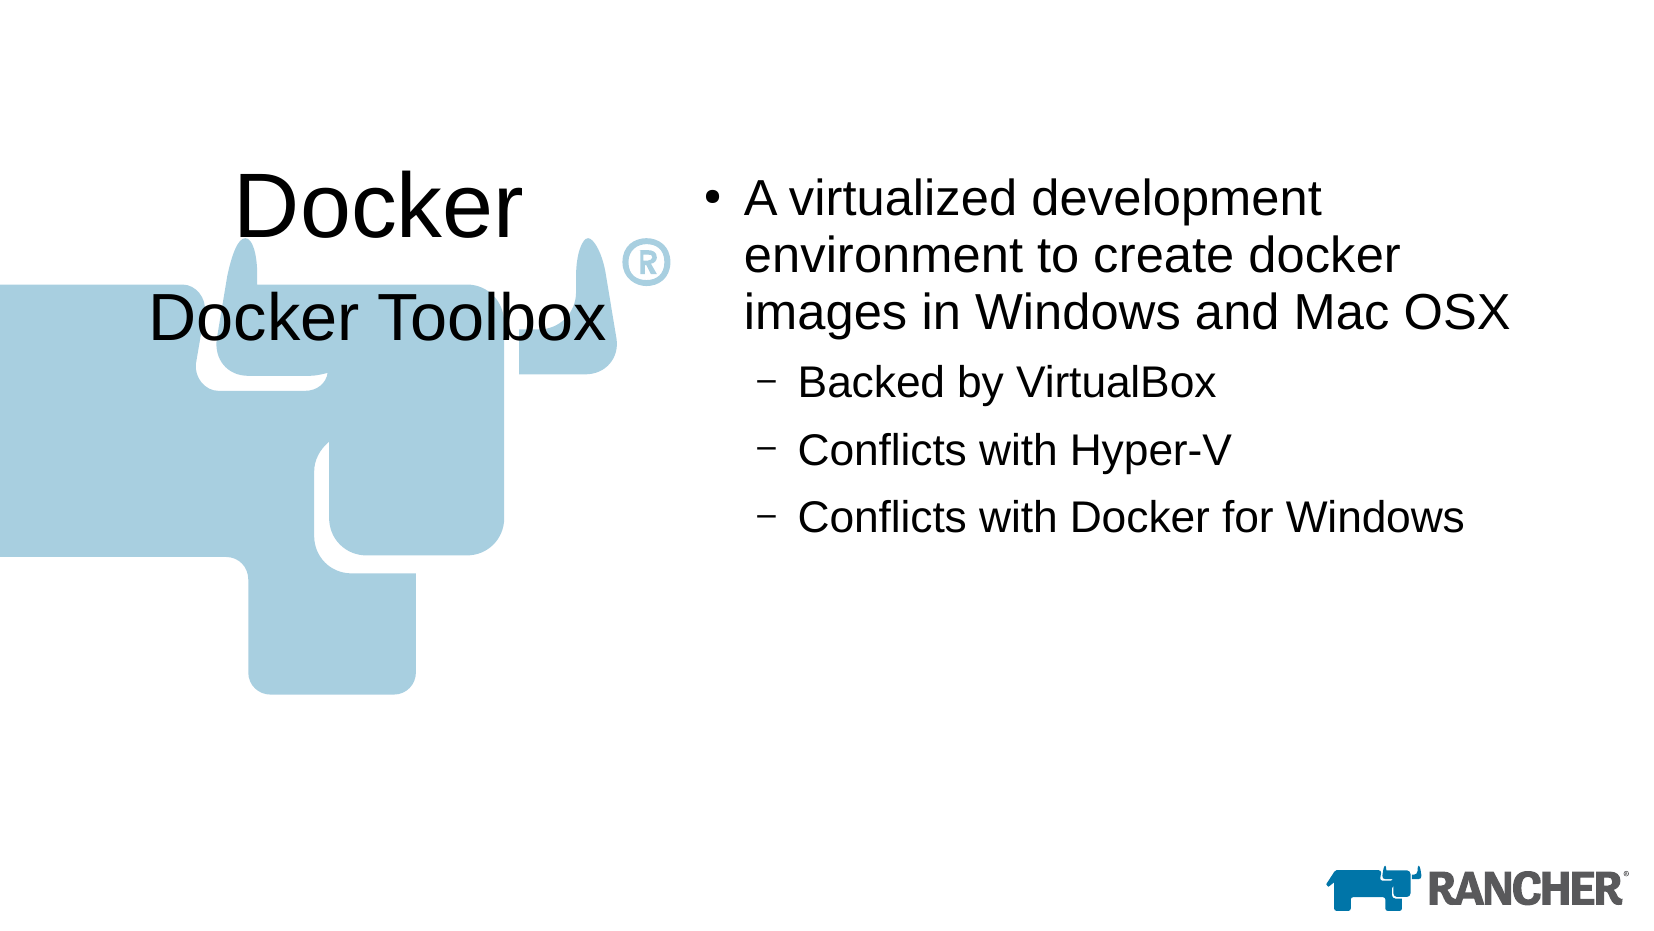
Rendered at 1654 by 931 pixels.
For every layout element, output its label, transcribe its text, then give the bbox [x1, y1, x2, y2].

text_box Docker Toolbox [81, 280, 674, 586]
title Docker [83, 154, 676, 371]
list A virtualized development environment to create docker images in Windows and Mac OSX Backed by VirtualBox Conflicts with Hyper-V Conflicts with Docker for Windows [690, 169, 1572, 545]
